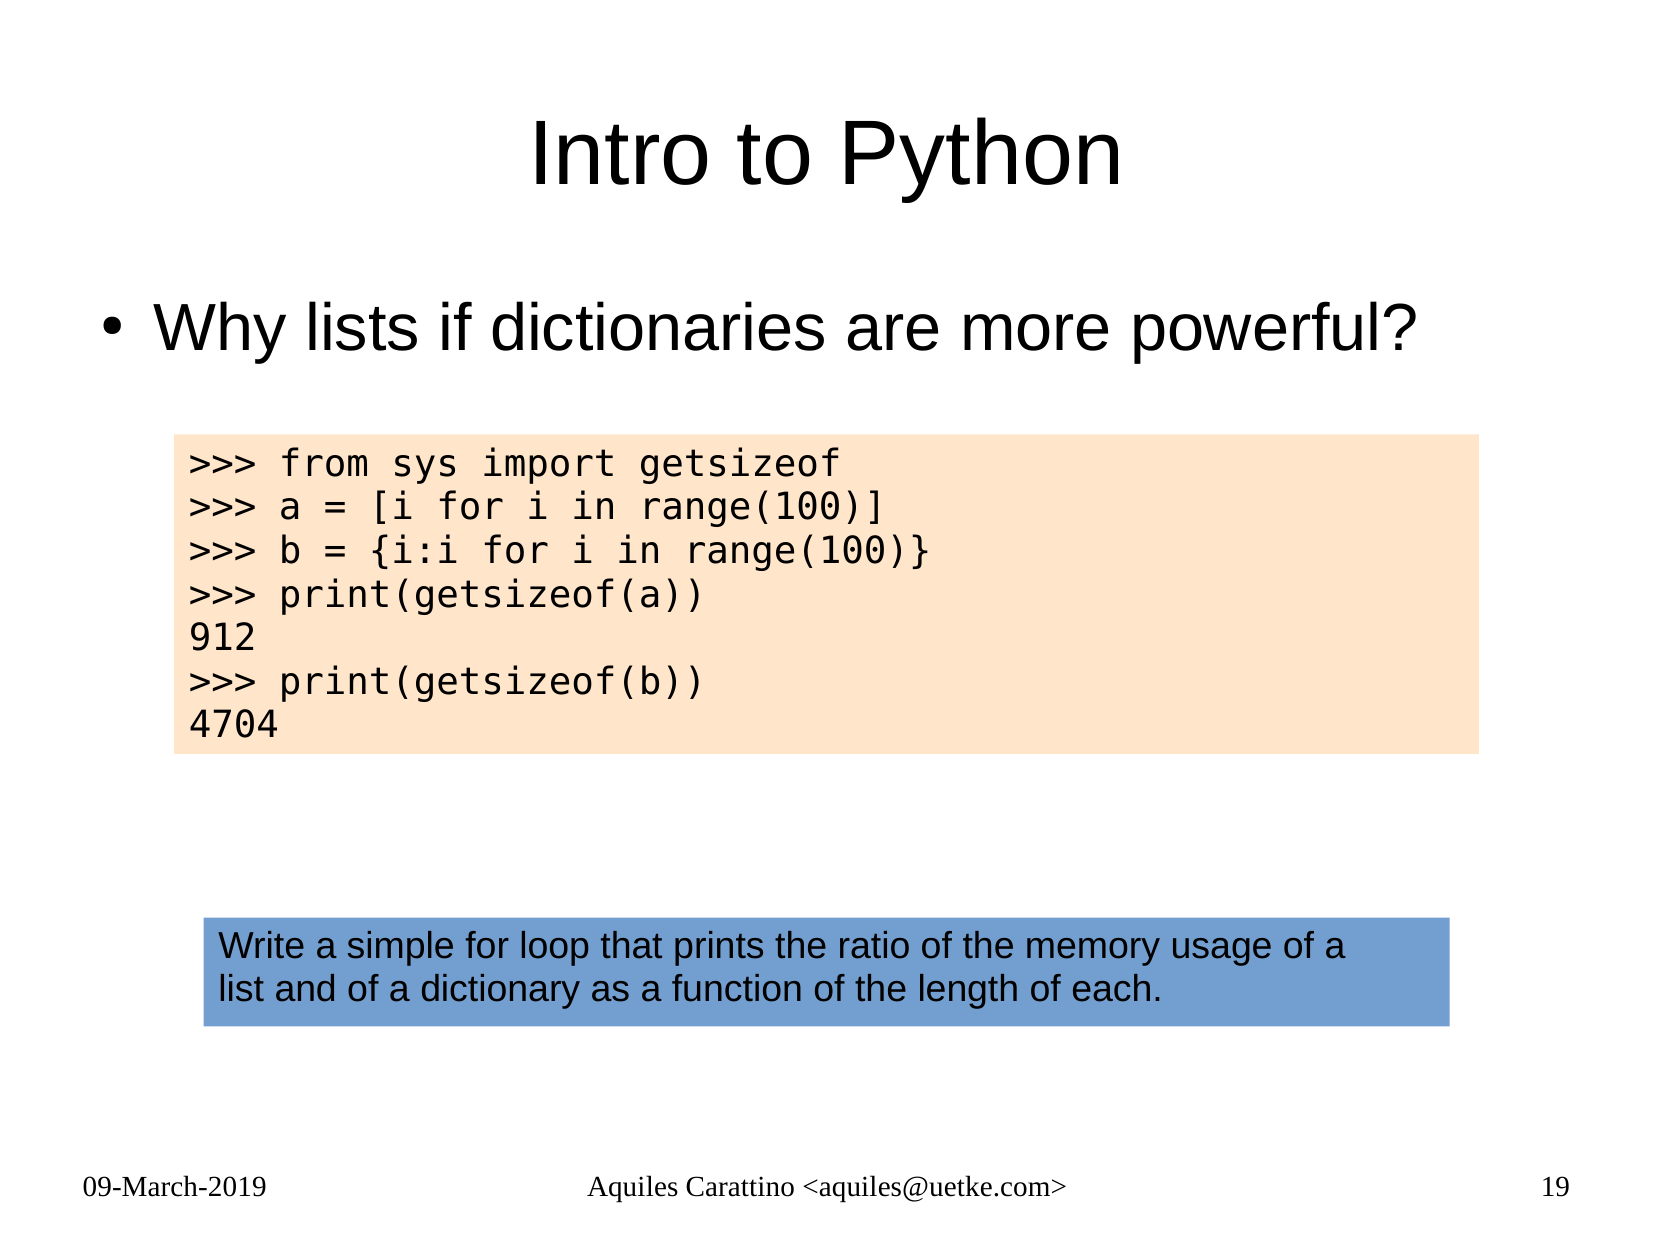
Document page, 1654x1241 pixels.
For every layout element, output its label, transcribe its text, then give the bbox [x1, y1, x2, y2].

text_box Write a simple for loop that prints the ratio of the memory usage of a list and of a dictionary as a function of the length of each. [203, 917, 1450, 1027]
list Why lists if dictionaries are more powerful? [82, 290, 1571, 1010]
text_box >>> from sys import getsizeof >>> a = [i for i in range(100)] >>> b = {i:i for i in range(100)} >>> print(getsizeof(a)) 912 >>> print(getsizeof(b)) 4704 [174, 434, 1479, 754]
title Intro to Python [82, 49, 1571, 257]
